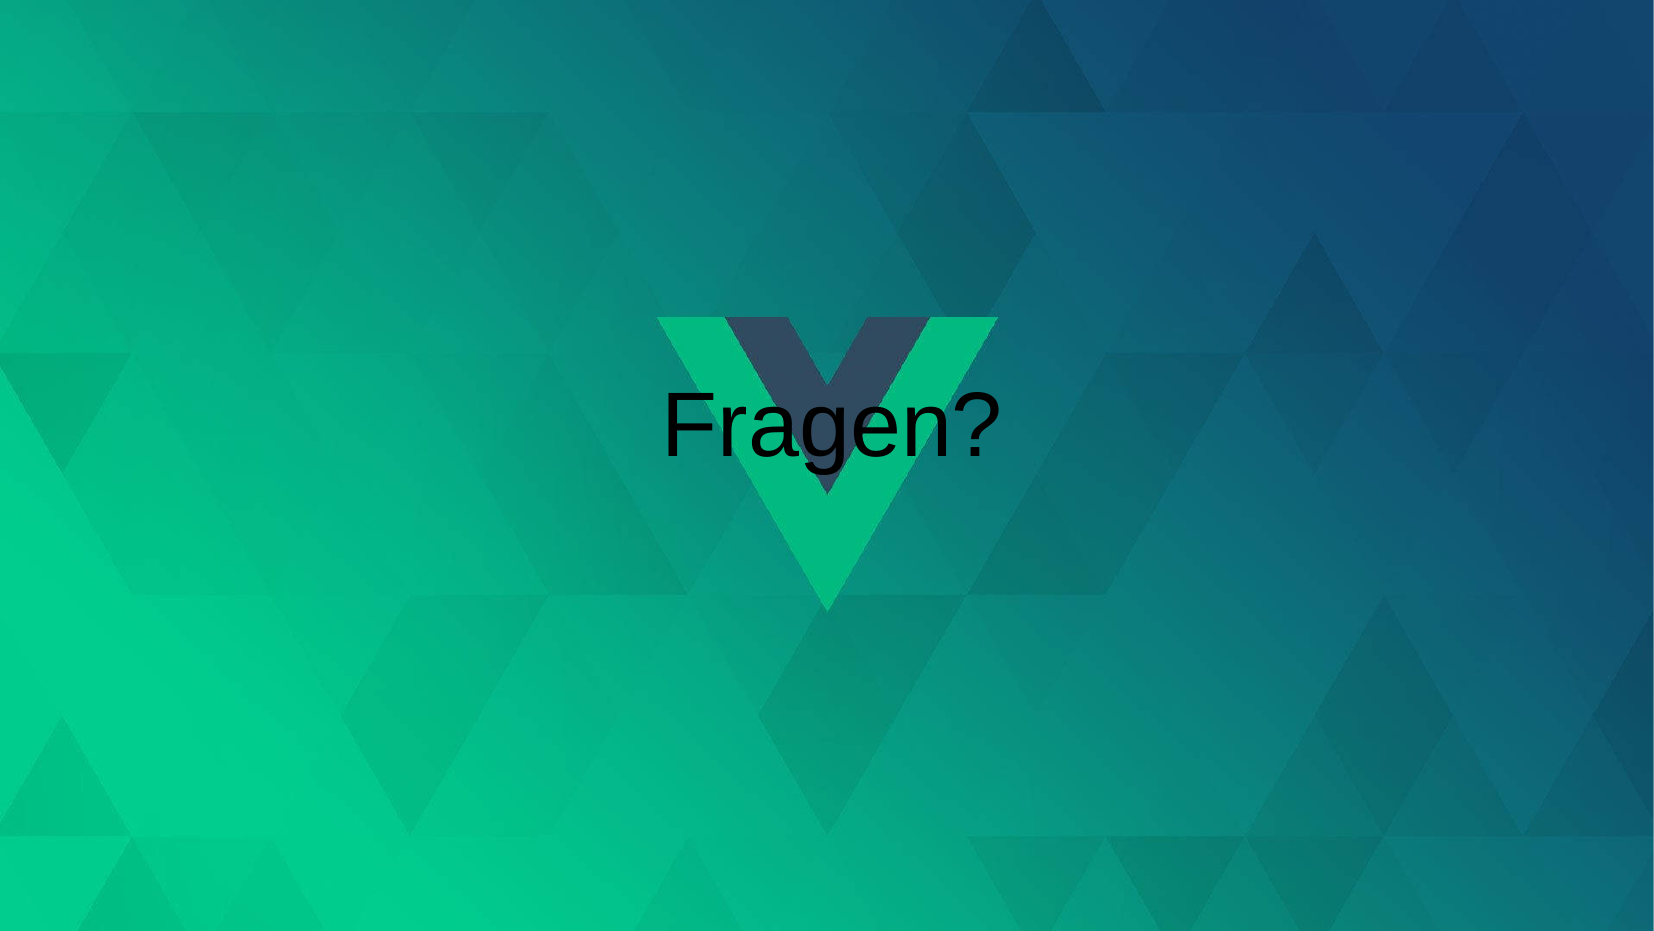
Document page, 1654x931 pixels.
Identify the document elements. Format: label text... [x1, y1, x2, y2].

title Fragen? [88, 346, 1577, 502]
picture [0, 0, 1654, 931]
